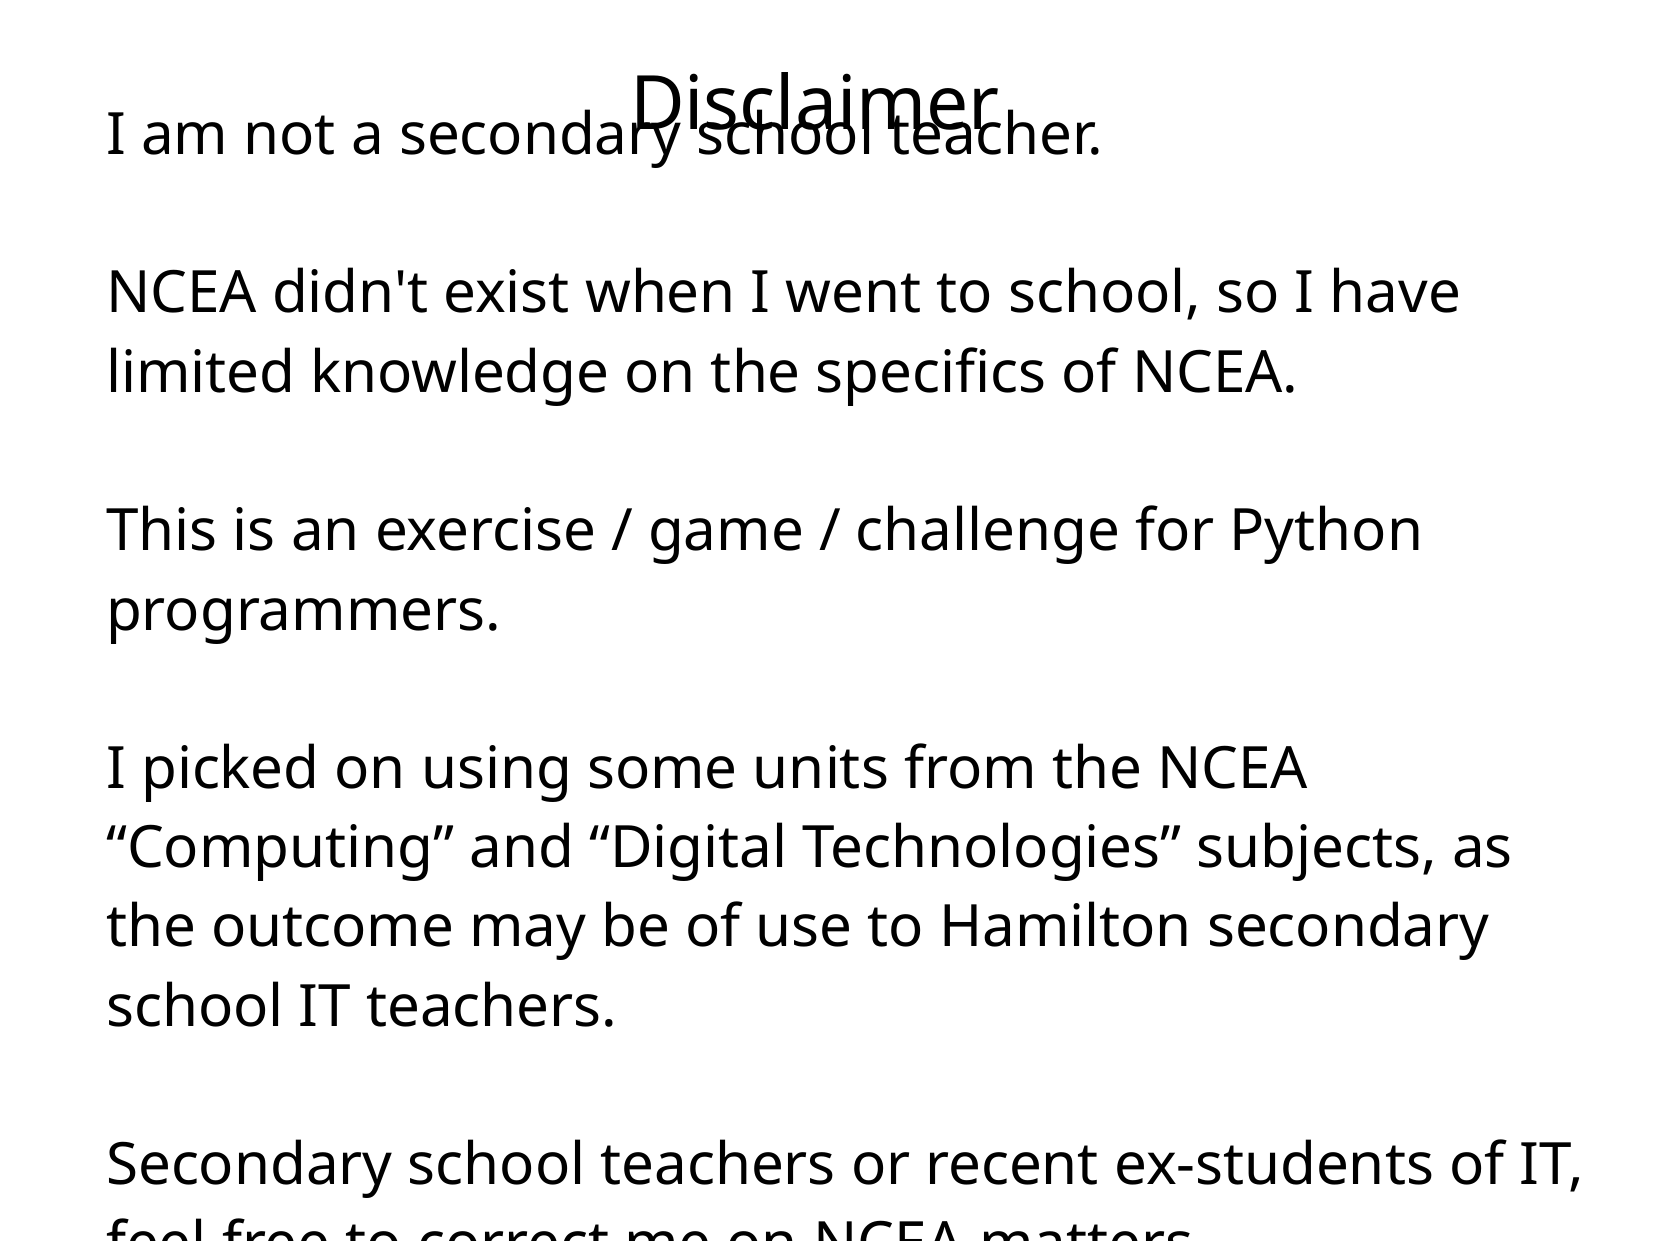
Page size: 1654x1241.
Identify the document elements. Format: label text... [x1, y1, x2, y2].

title Disclaimer [70, 35, 1560, 166]
title I am not a secondary school teacher. NCEA didn't exist when I went to school, so I have limited knowledge on the specifics of NCEA. This is an exercise / game / challenge for Python programmers. I picked on using some units from the NCEA “Computing” and “Digital Technologies” subjects, as the outcome may be of use to Hamilton secondary school IT teachers. Secondary school teachers or recent ex-students of IT, feel free to correct me on NCEA matters. [106, 204, 1595, 1169]
